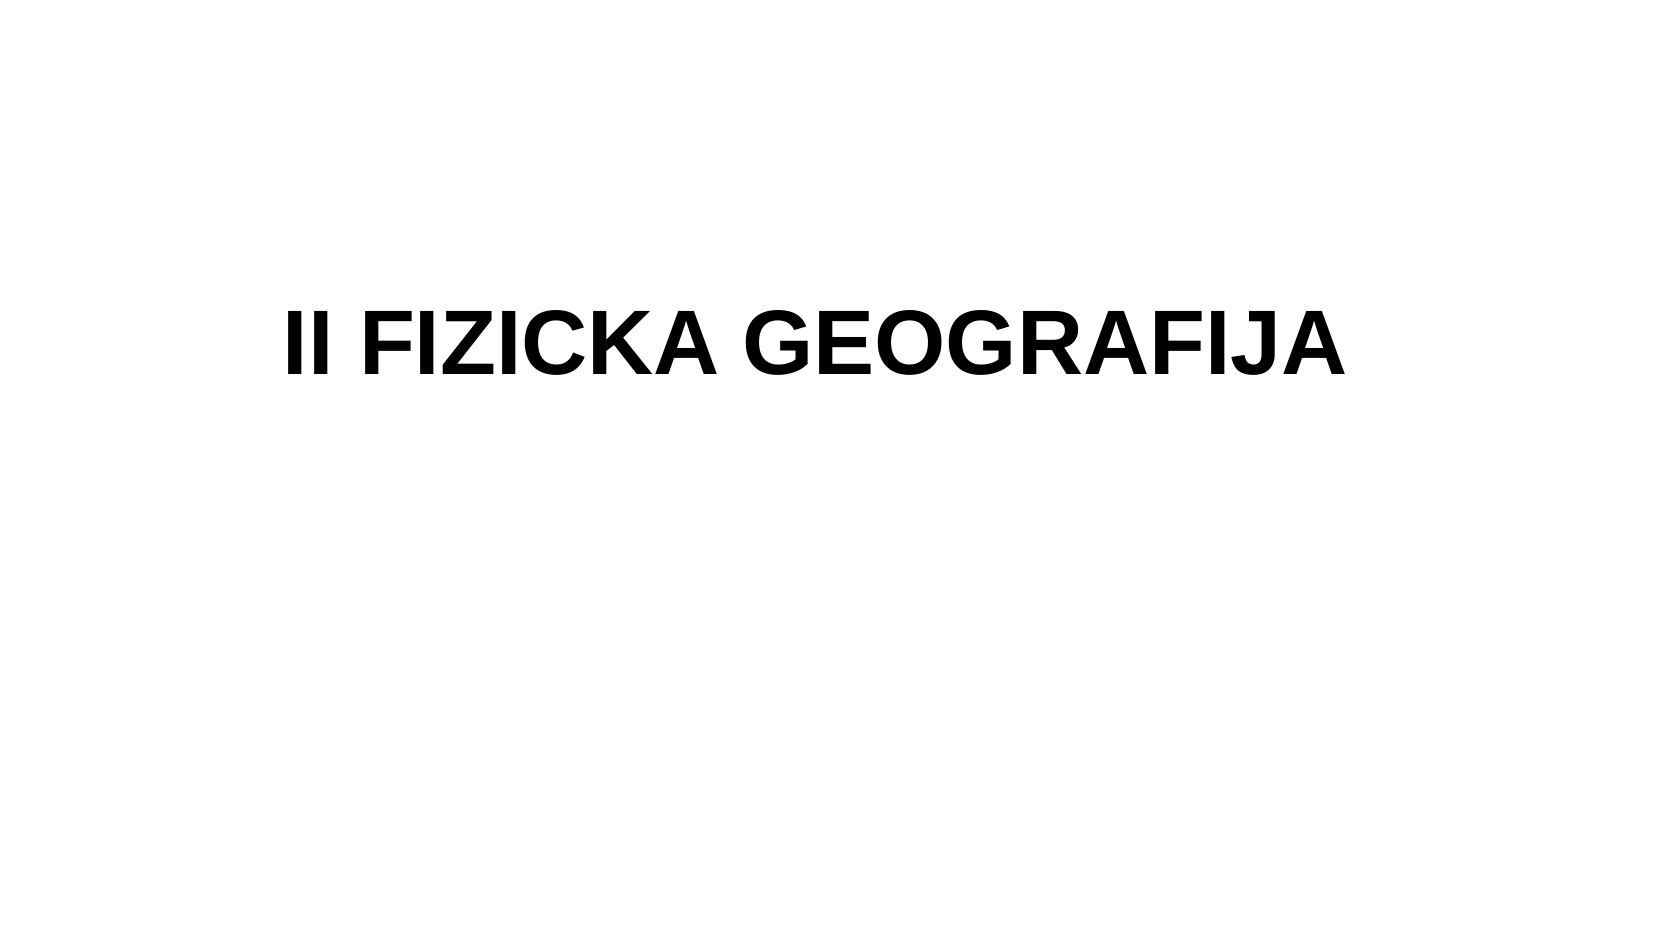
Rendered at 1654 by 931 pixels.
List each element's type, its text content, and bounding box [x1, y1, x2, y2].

title II FIZICKA GEOGRAFIJA [71, 264, 1561, 421]
